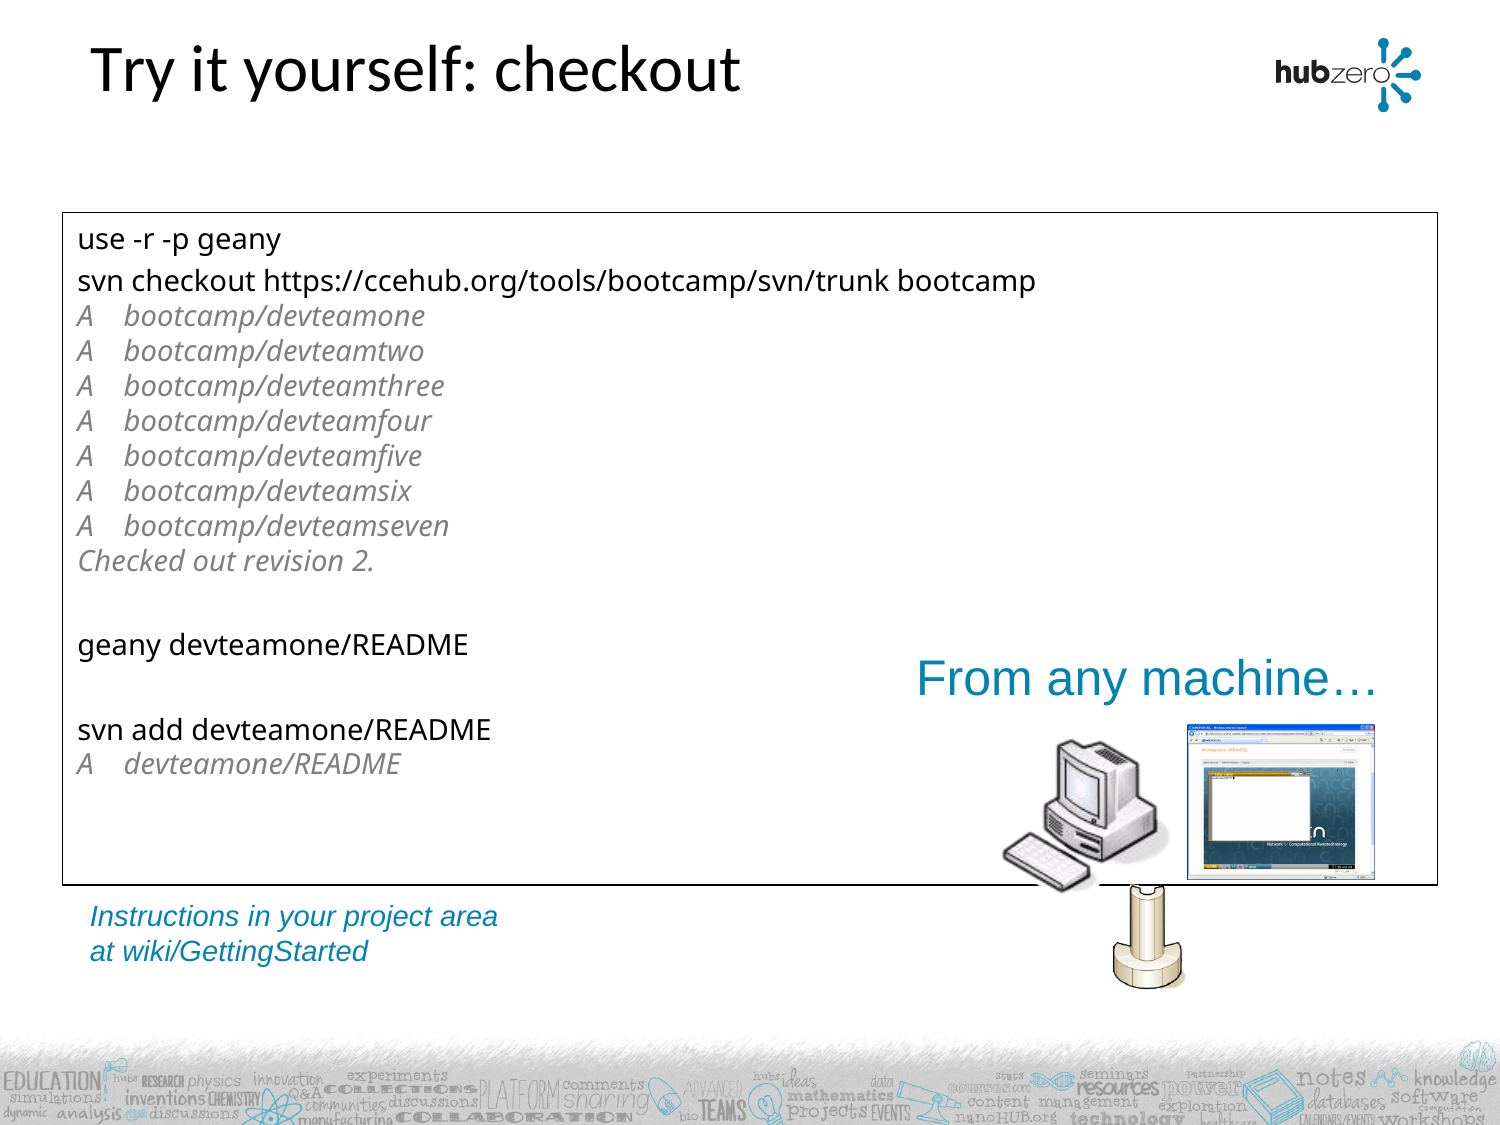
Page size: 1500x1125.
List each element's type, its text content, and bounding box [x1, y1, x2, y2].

picture [0, 1034, 1500, 1125]
text_box use -r -p geany svn checkout https://ccehub.org/tools/bootcamp/svn/trunk bootcamp A bootcamp/devteamone A bootcamp/devteamtwo A bootcamp/devteamthree A bootcamp/devteamfour A bootcamp/devteamfive A bootcamp/devteamsix A bootcamp/devteamseven Checked out revision 2. geany devteamone/README svn add devteamone/README A devteamone/README [62, 212, 1438, 886]
text_box Instructions in your project area at wiki/GettingStarted [75, 889, 515, 976]
text_box From any machine… [901, 637, 1396, 713]
picture [1272, 35, 1424, 115]
picture [999, 724, 1375, 996]
text_box Try it yourself: checkout [75, 12, 1249, 118]
